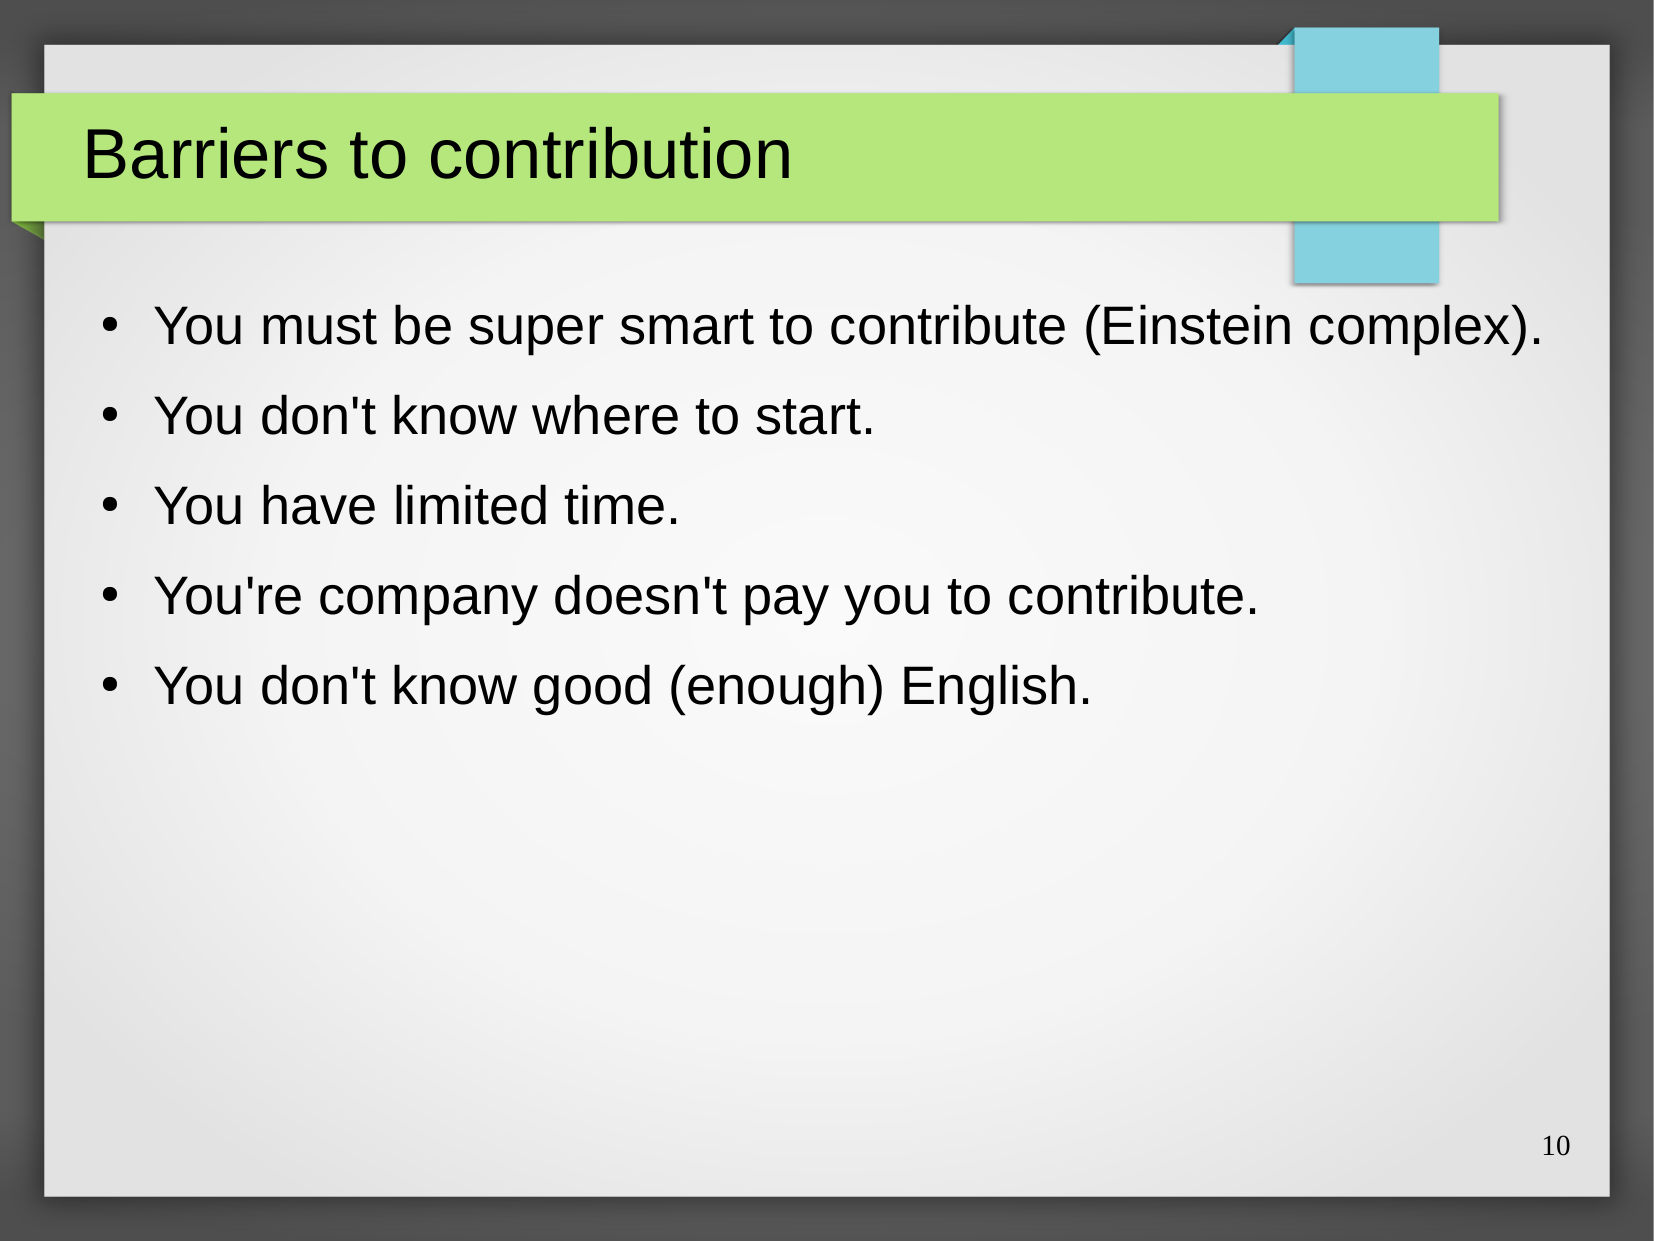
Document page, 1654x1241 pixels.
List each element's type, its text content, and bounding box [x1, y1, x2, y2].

picture [0, 0, 1654, 1241]
title Barriers to contribution [82, 94, 1264, 213]
list You must be super smart to contribute (Einstein complex). You don't know where to start. You have limited time. You're company doesn't pay you to contribute. You don't know good (enough) English. [82, 295, 1571, 1015]
